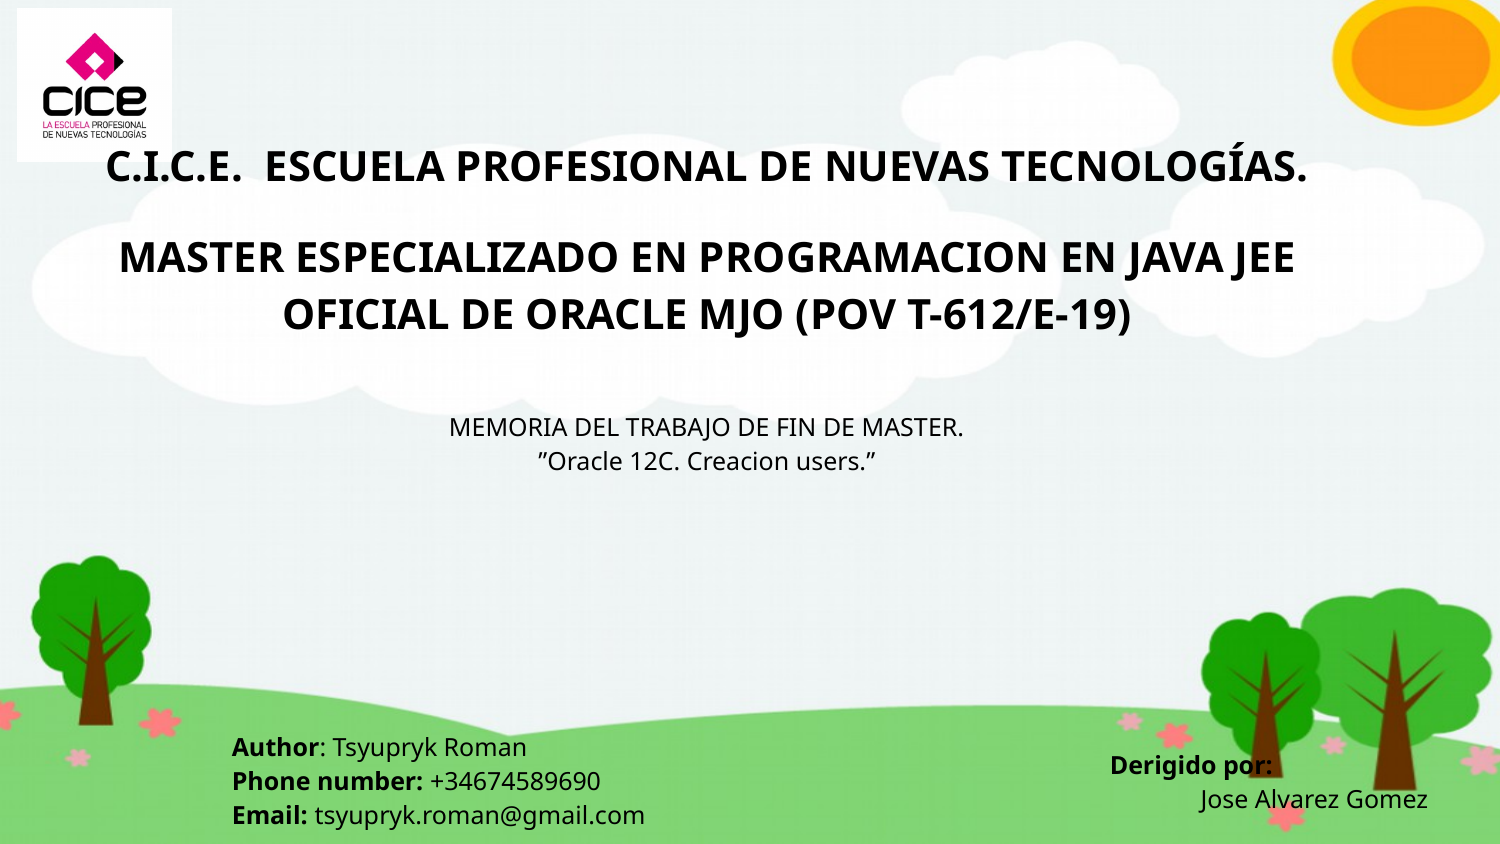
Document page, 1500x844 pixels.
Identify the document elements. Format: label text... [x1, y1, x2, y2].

picture [0, 0, 1500, 844]
text_box Derigido por: Jose Alvarez Gomez [1095, 740, 1454, 811]
text_box Author: Tsyupryk Roman Phone number: +34674589690 Email: tsyupryk.roman@gmail.com [217, 722, 617, 821]
title C.I.C.E. ESCUELA PROFESIONAL DE NUEVAS TECNOLOGÍAS. MASTER ESPECIALIZADO EN PROGRAMACION EN JAVA JEE OFICIAL DE ORACLE MJO (POV T-612/E-19) MEMORIA DEL TRABAJO DE FIN DE MASTER. ”Oracle 12C. Creacion users.” [42, 162, 1372, 520]
